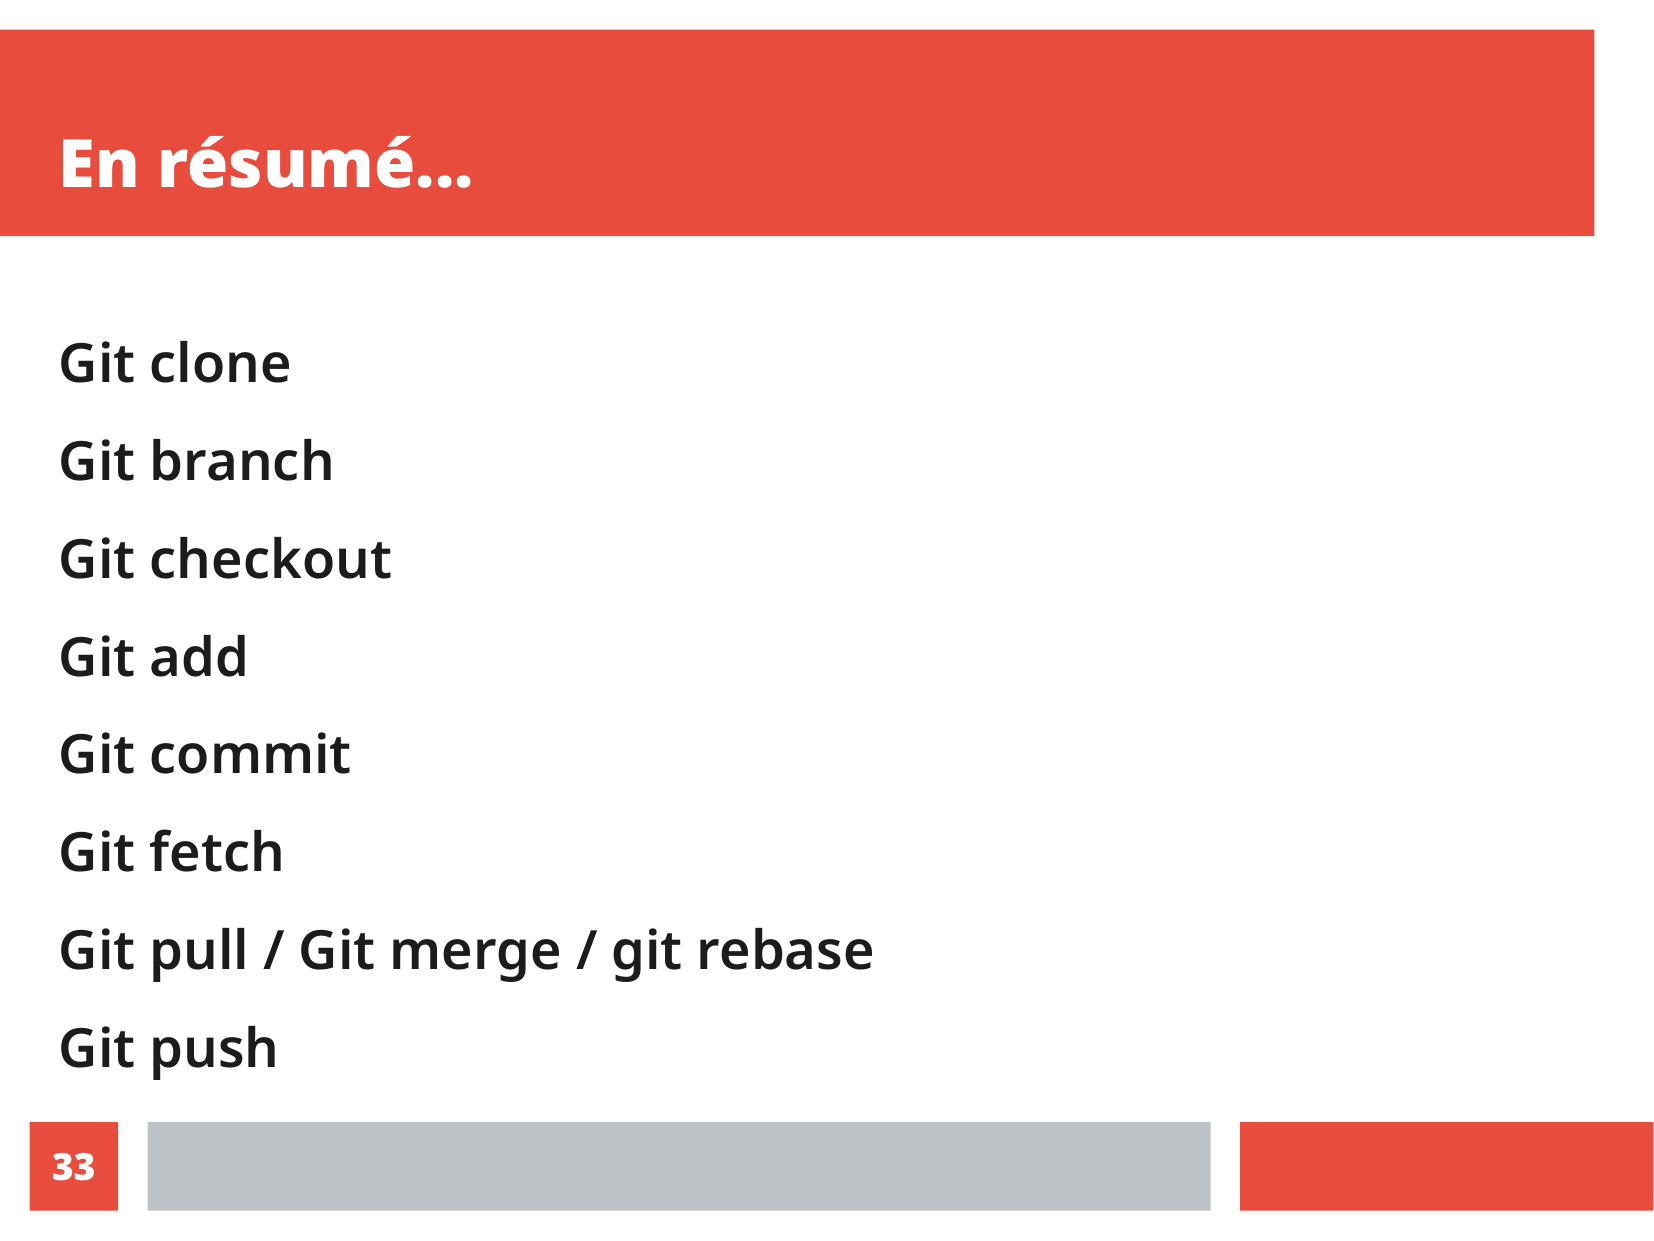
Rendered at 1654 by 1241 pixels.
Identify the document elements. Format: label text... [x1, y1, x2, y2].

title En résumé... [59, 59, 1595, 207]
list Git clone Git branch Git checkout Git add Git commit Git fetch Git pull / Git merge / git rebase Git push [59, 324, 1565, 1093]
